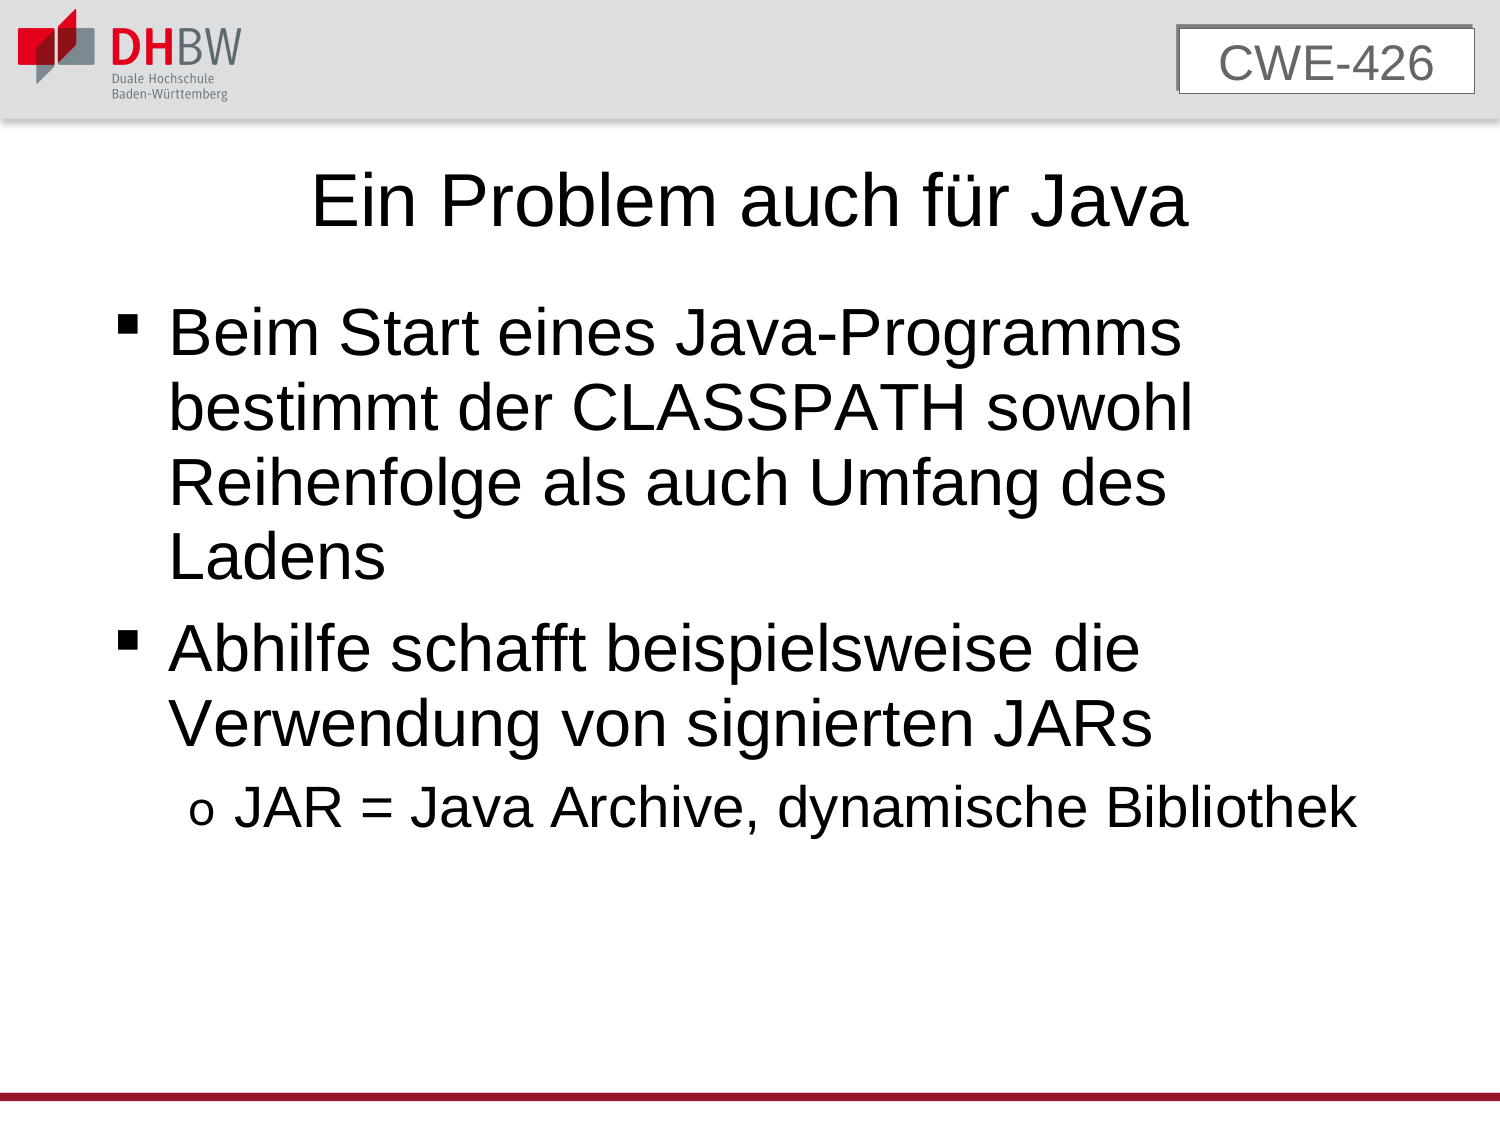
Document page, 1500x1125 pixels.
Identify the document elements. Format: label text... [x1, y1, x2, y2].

list Beim Start eines Java-Programms bestimmt der CLASSPATH sowohl Reihenfolge als auch Umfang des Ladens Abhilfe schafft beispielsweise die Verwendung von signierten JARs JAR = Java Archive, dynamische Bibliothek [112, 295, 1388, 1051]
picture [0, 266, 1500, 1121]
title Ein Problem auch für Java [0, 134, 1500, 266]
text_box CWE-426 [1179, 28, 1475, 94]
picture [0, 0, 1500, 134]
